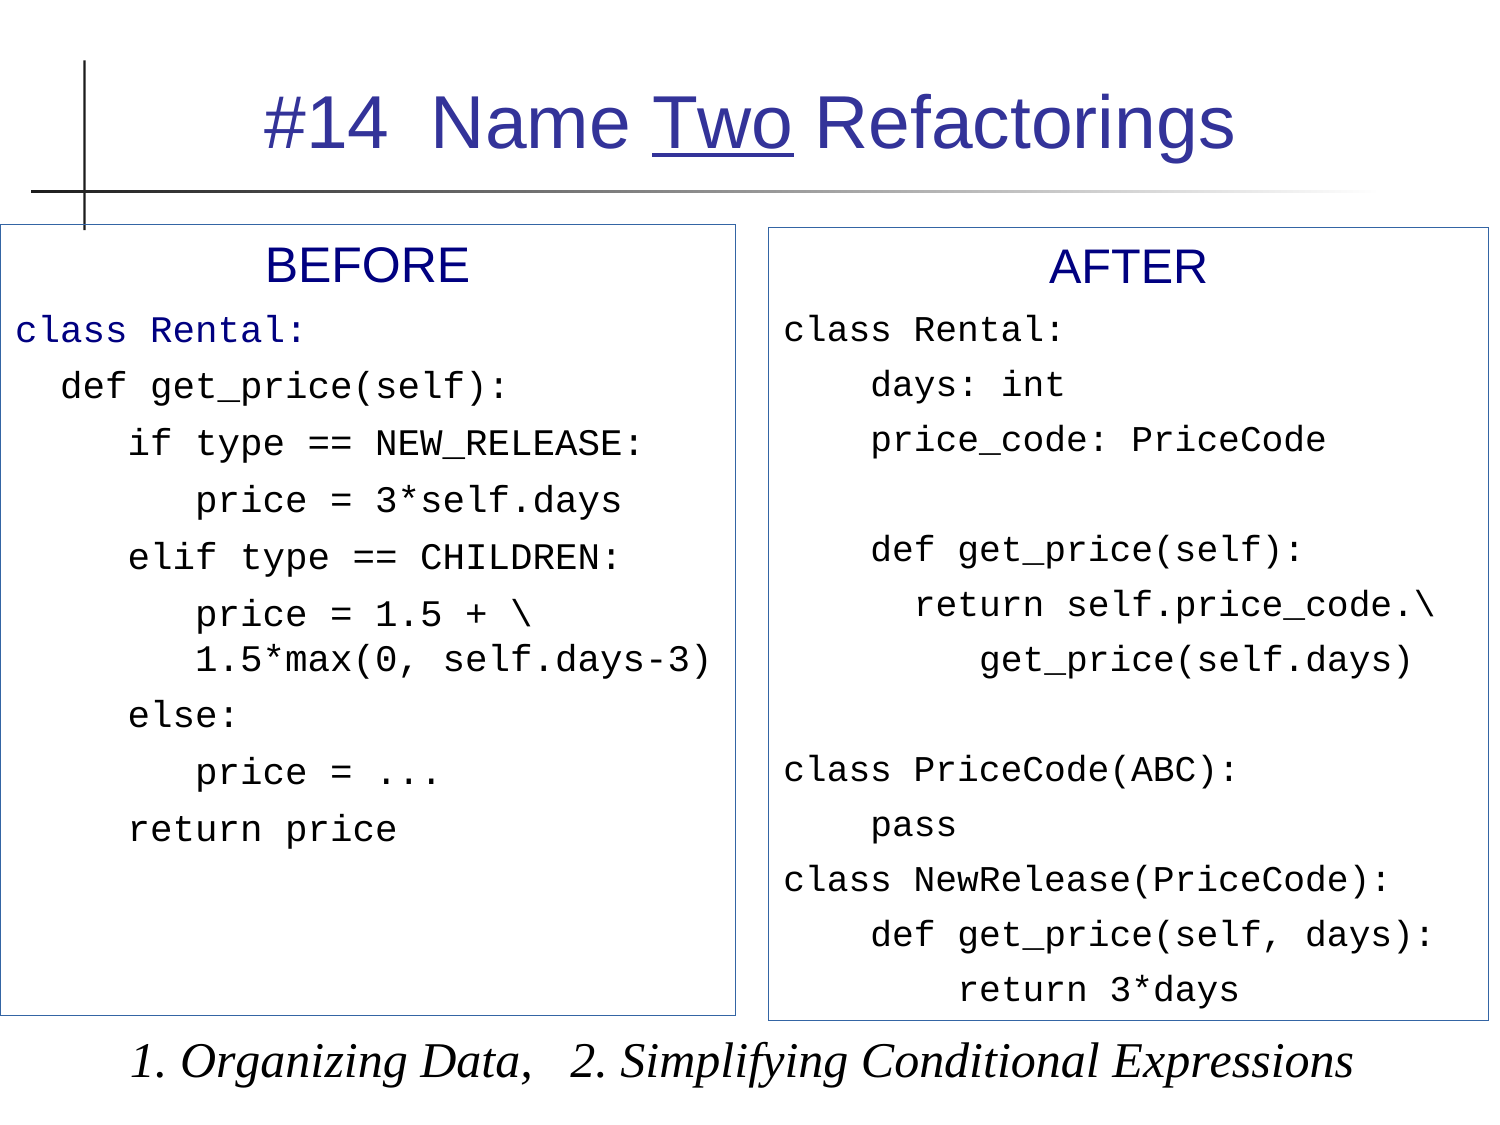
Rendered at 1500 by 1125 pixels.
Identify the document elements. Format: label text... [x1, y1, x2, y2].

list AFTER class Rental: days: int price_code: PriceCode def get_price(self): return self.price_code.\ get_price(self.days) class PriceCode(ABC): pass class NewRelease(PriceCode): def get_price(self, days): return 3*days [768, 227, 1489, 1021]
title #14 Name Two Refactorings [50, 37, 1450, 201]
list BEFORE class Rental: def get_price(self): if type == NEW_RELEASE: price = 3*self.days elif type == CHILDREN: price = 1.5 + \ 1.5*max(0, self.days-3) else: price = ... return price [0, 224, 736, 1016]
text_box 1. Organizing Data, 2. Simplifying Conditional Expressions [45, 1020, 1441, 1105]
